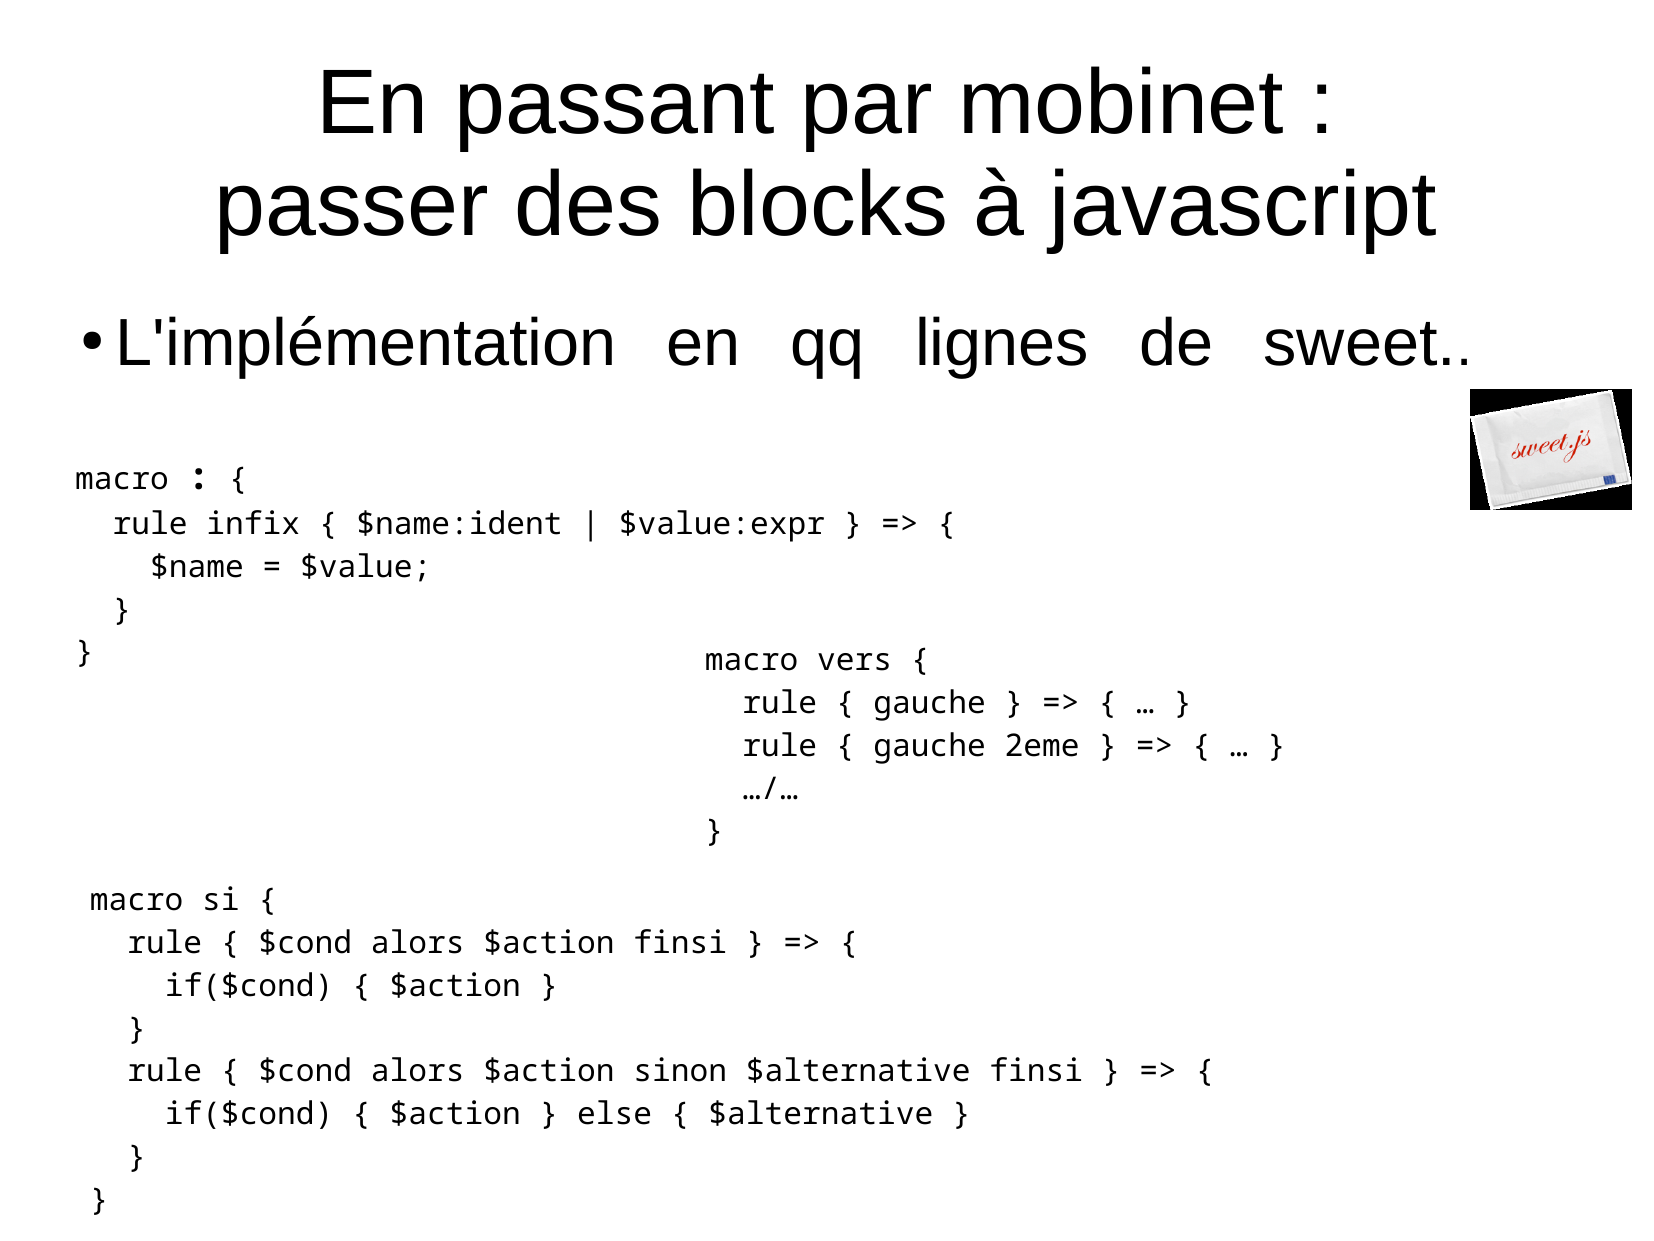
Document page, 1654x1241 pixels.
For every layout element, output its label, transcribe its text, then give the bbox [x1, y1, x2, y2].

title En passant par mobinet : passer des blocks à javascript [82, 49, 1571, 257]
text_box macro : { rule infix { $name:ident | $value:expr } => { $name = $value; } } [60, 442, 991, 683]
text_box macro si { rule { $cond alors $action finsi } => { if($cond) { $action } } rule { $cond alors $action sinon $alternative finsi } => { if($cond) { $action } else { $alternative } } } [75, 870, 1275, 1212]
text_box L'implémentation en qq lignes de sweet.. [45, 285, 1474, 465]
text_box macro vers { rule { gauche } => { … } rule { gauche 2eme } => { … } …/… } [690, 630, 1620, 863]
picture [1470, 389, 1632, 511]
